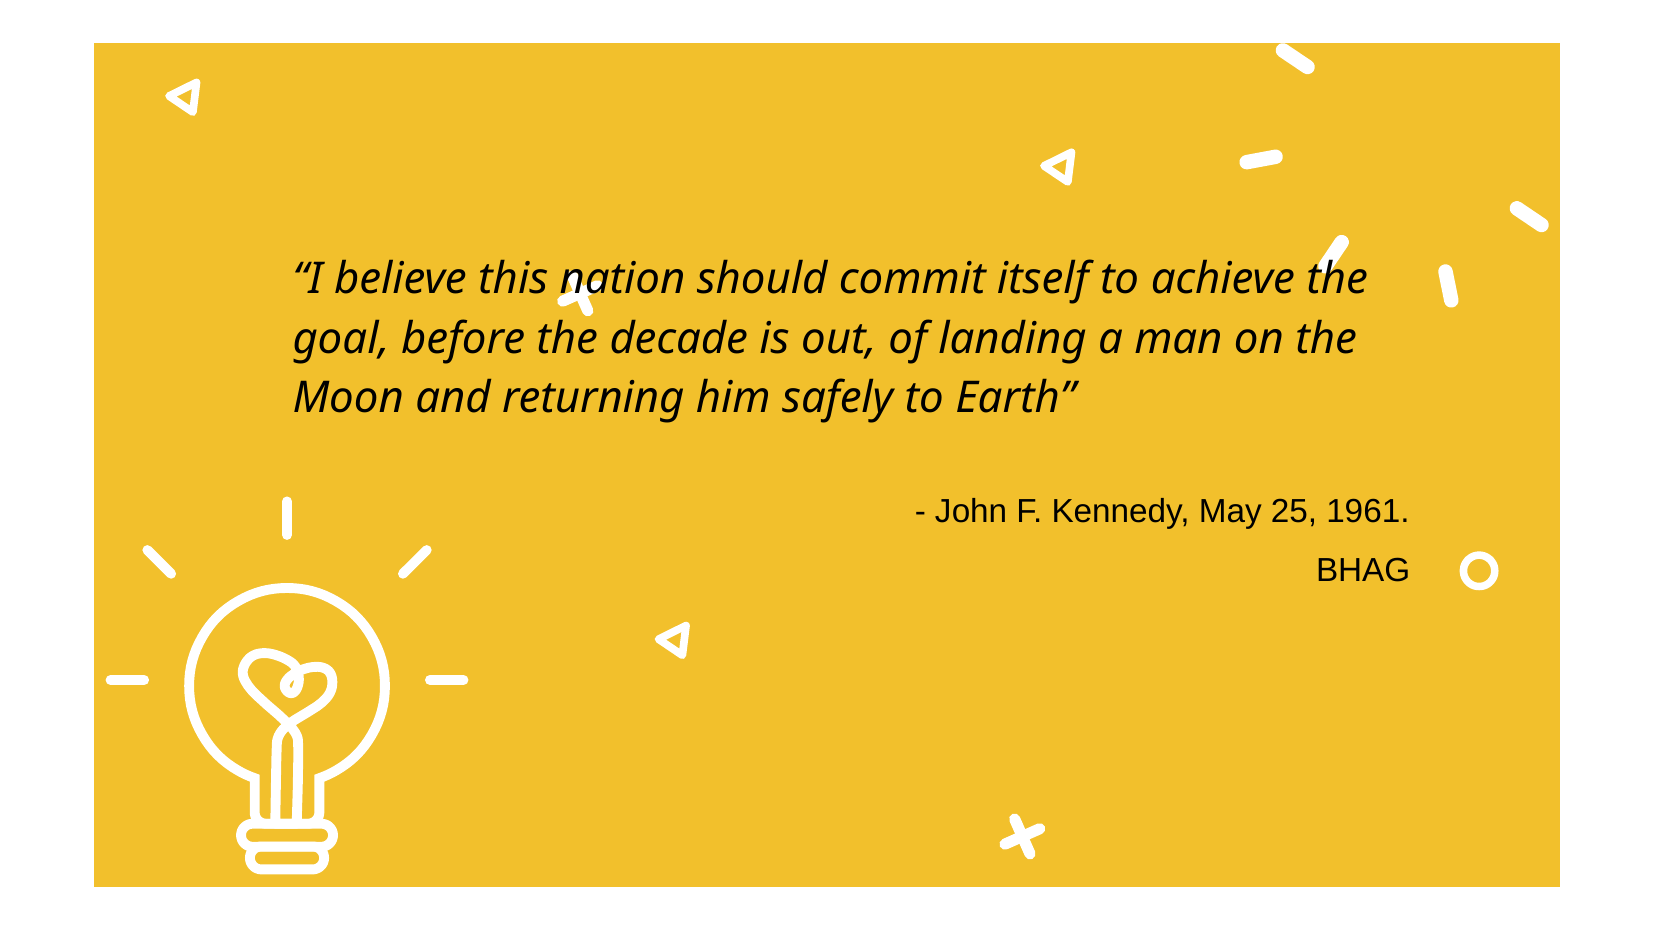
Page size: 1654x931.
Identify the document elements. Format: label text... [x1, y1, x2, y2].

title “I believe this nation should commit itself to achieve the goal, before the decade is out, of landing a man on the Moon and returning him safely to Earth” [292, 187, 1426, 486]
text_box - John F. Kennedy, May 25, 1961. [637, 485, 1426, 544]
text_box BHAG [637, 544, 1426, 620]
